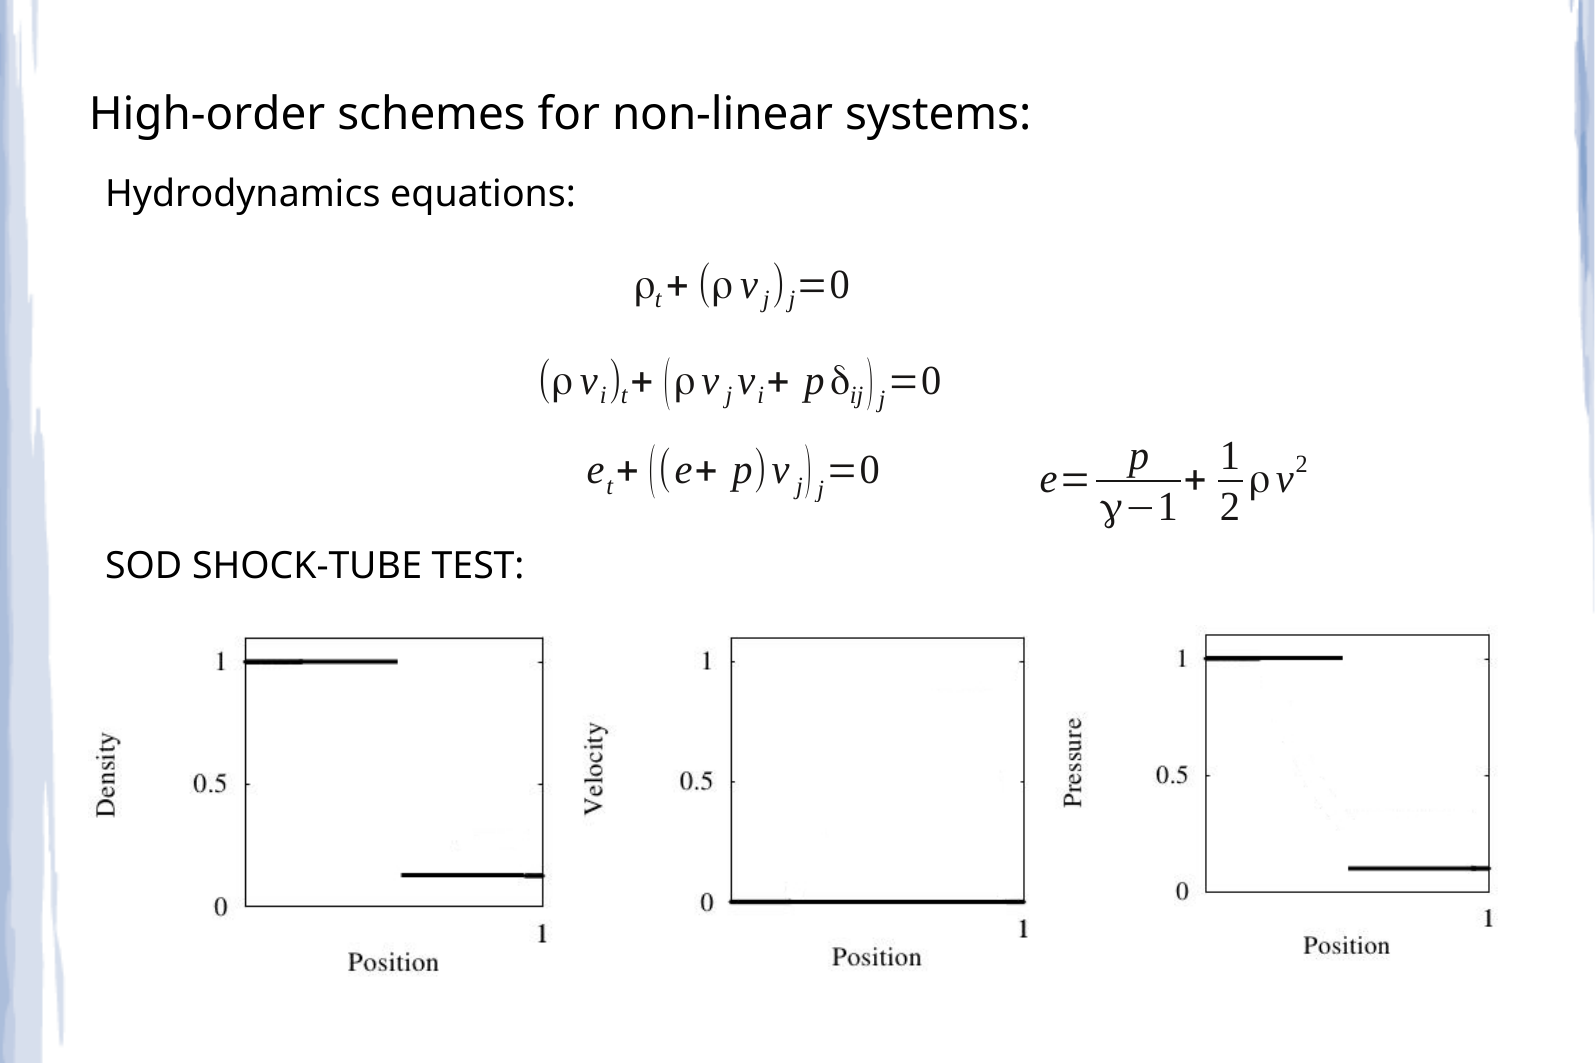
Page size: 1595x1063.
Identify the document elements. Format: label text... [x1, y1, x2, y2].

chart [1033, 432, 1314, 532]
list Hydrodynamics equations: [105, 166, 1506, 237]
chart [531, 354, 947, 413]
chart [627, 259, 857, 313]
picture [0, 0, 1595, 1063]
chart [580, 443, 886, 502]
text_box High-order schemes for non-linear systems: [88, 64, 1524, 159]
list SOD SHOCK-TUBE TEST: [105, 538, 1506, 609]
